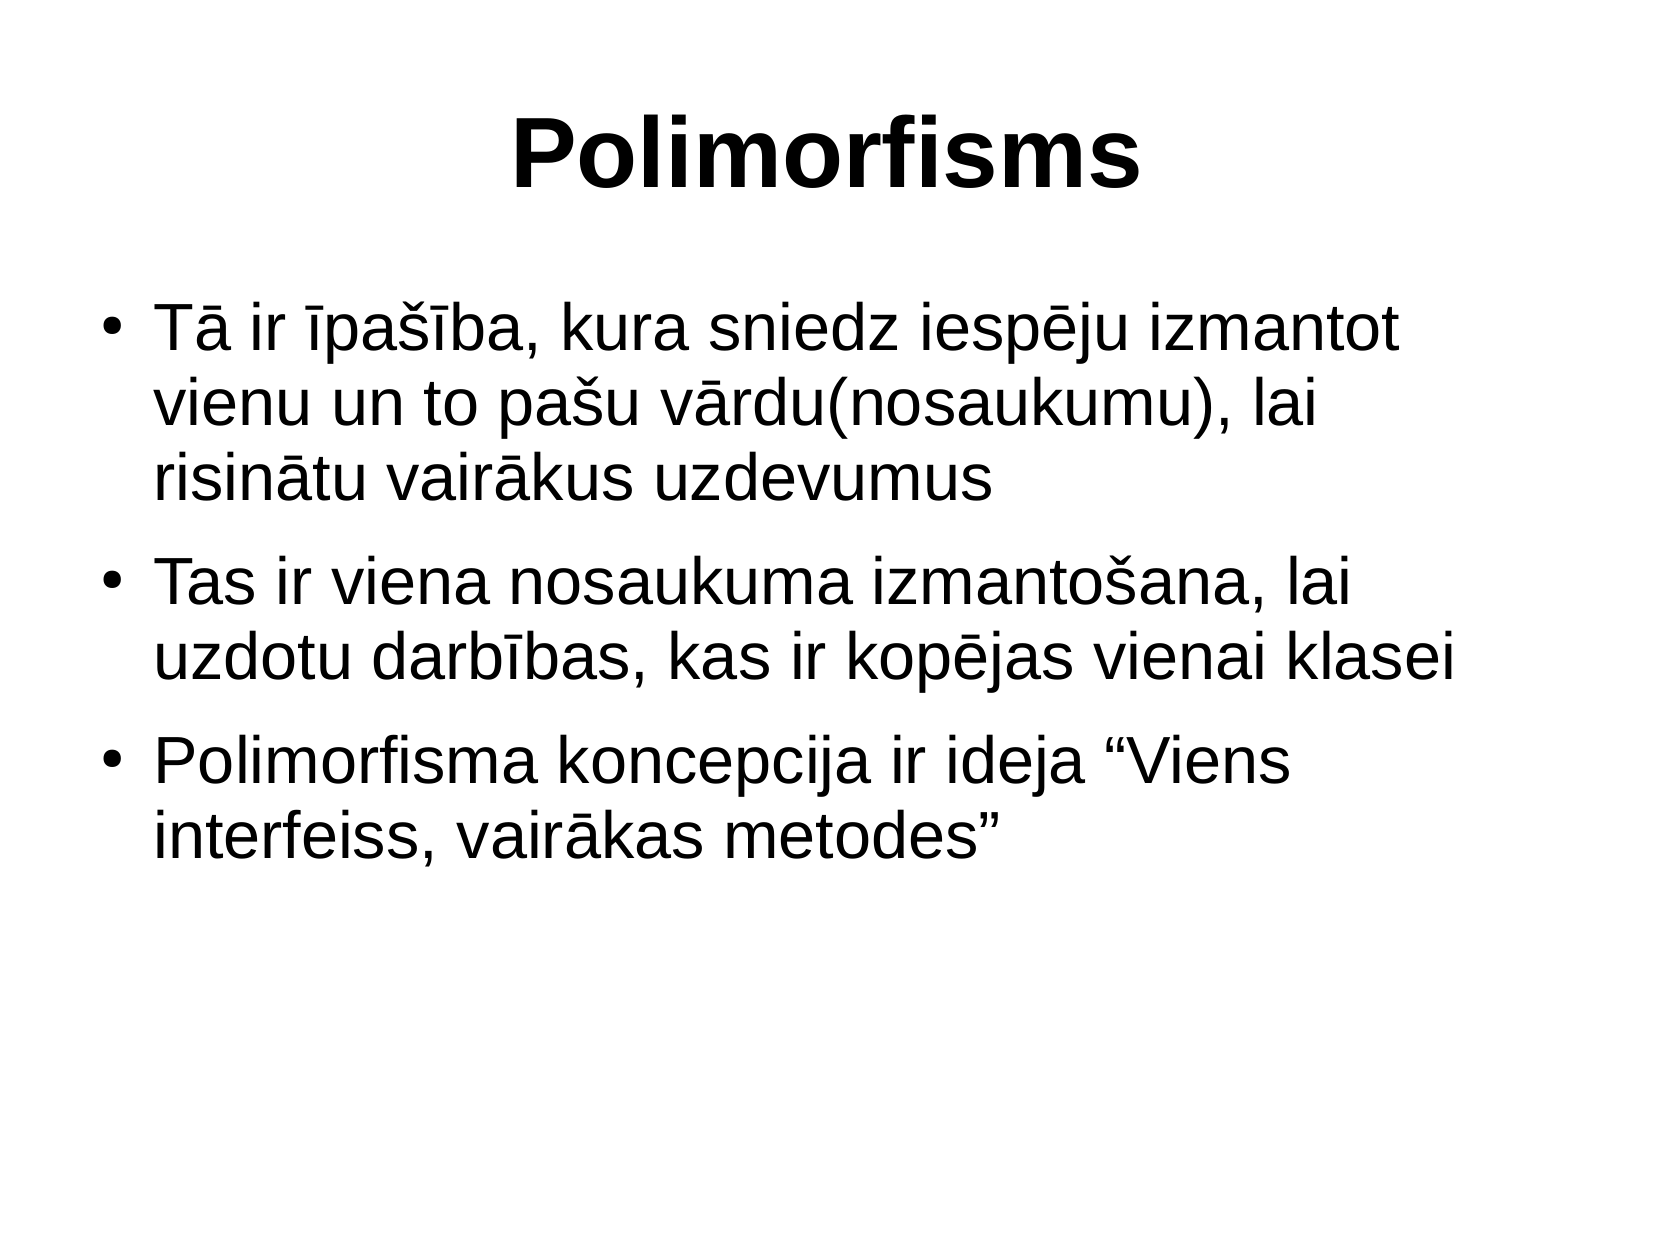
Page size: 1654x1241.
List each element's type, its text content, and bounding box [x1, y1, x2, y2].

title Polimorfisms [82, 49, 1571, 257]
list Tā ir īpašība, kura sniedz iespēju izmantot vienu un to pašu vārdu(nosaukumu), lai risinātu vairākus uzdevumus Tas ir viena nosaukuma izmantošana, lai uzdotu darbības, kas ir kopējas vienai klasei Polimorfisma koncepcija ir ideja “Viens interfeiss, vairākas metodes” [82, 290, 1538, 1010]
